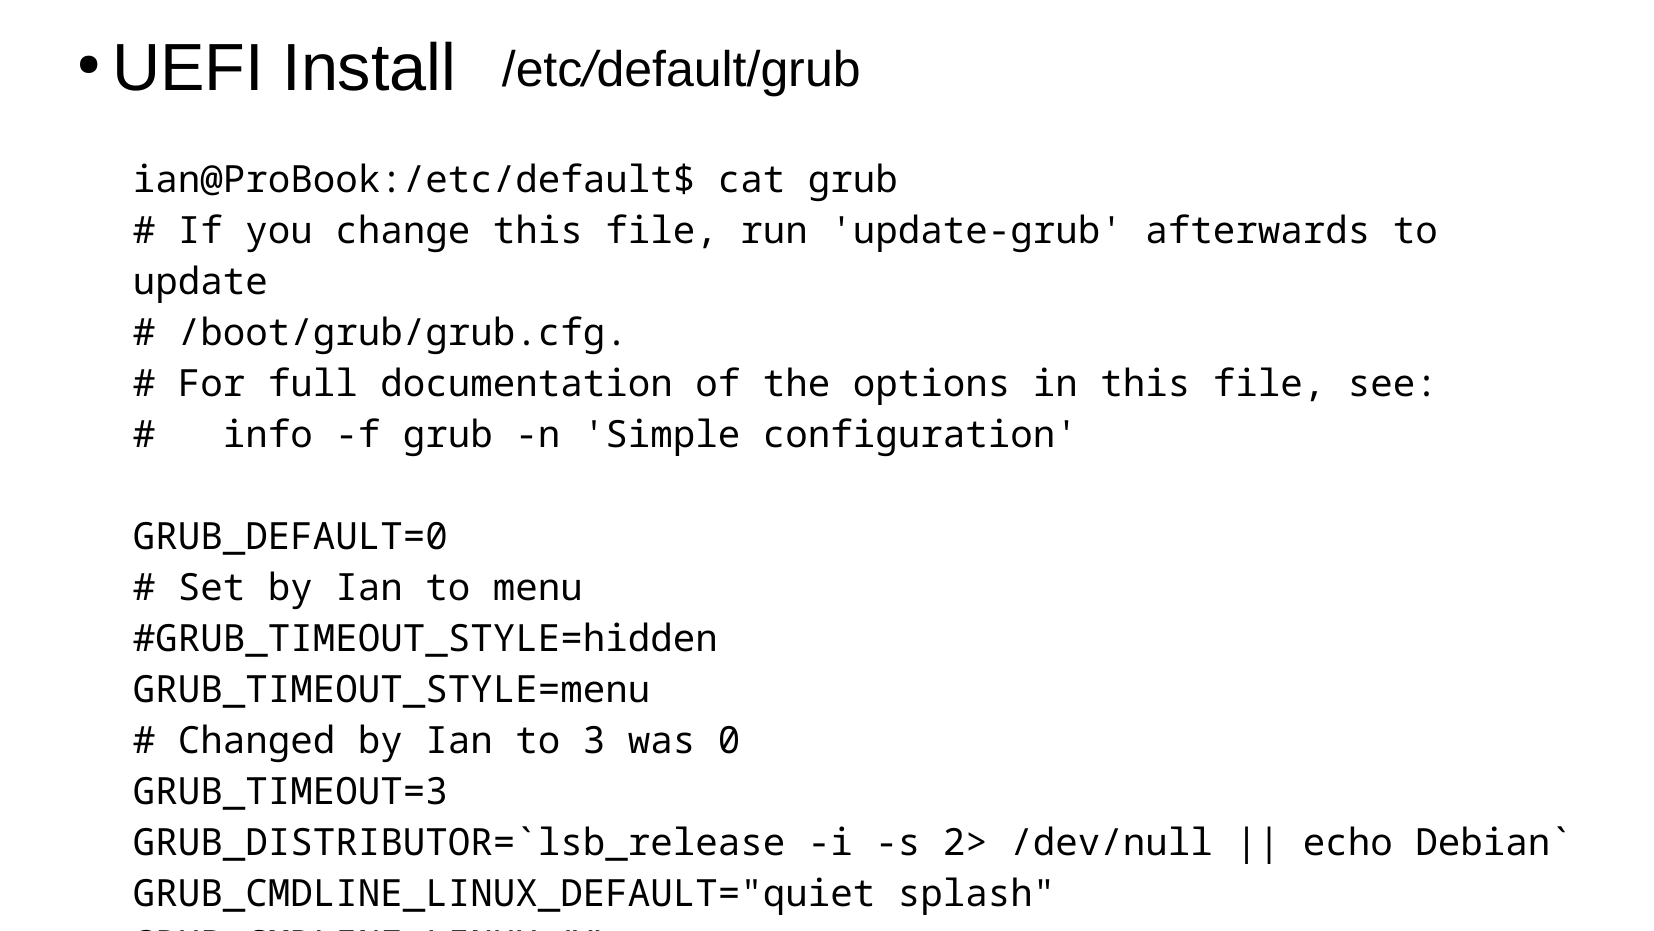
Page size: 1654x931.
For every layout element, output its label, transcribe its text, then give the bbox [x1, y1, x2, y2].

text_box ian@ProBook:/etc/default$ cat grub # If you change this file, run 'update-grub' afterwards to update # /boot/grub/grub.cfg. # For full documentation of the options in this file, see: # info -f grub -n 'Simple configuration' GRUB_DEFAULT=0 # Set by Ian to menu #GRUB_TIMEOUT_STYLE=hidden GRUB_TIMEOUT_STYLE=menu # Changed by Ian to 3 was 0 GRUB_TIMEOUT=3 GRUB_DISTRIBUTOR=`lsb_release -i -s 2> /dev/null || echo Debian` GRUB_CMDLINE_LINUX_DEFAULT="quiet splash" GRUB_CMDLINE_LINUX="" # Add by Ian to see if it finds Windows disk GRUB_DISABLE_OS_PROBER=false [118, 144, 1595, 886]
title UEFI Install [76, 29, 1565, 105]
subtitle /etc/default/grub [501, 41, 1300, 98]
